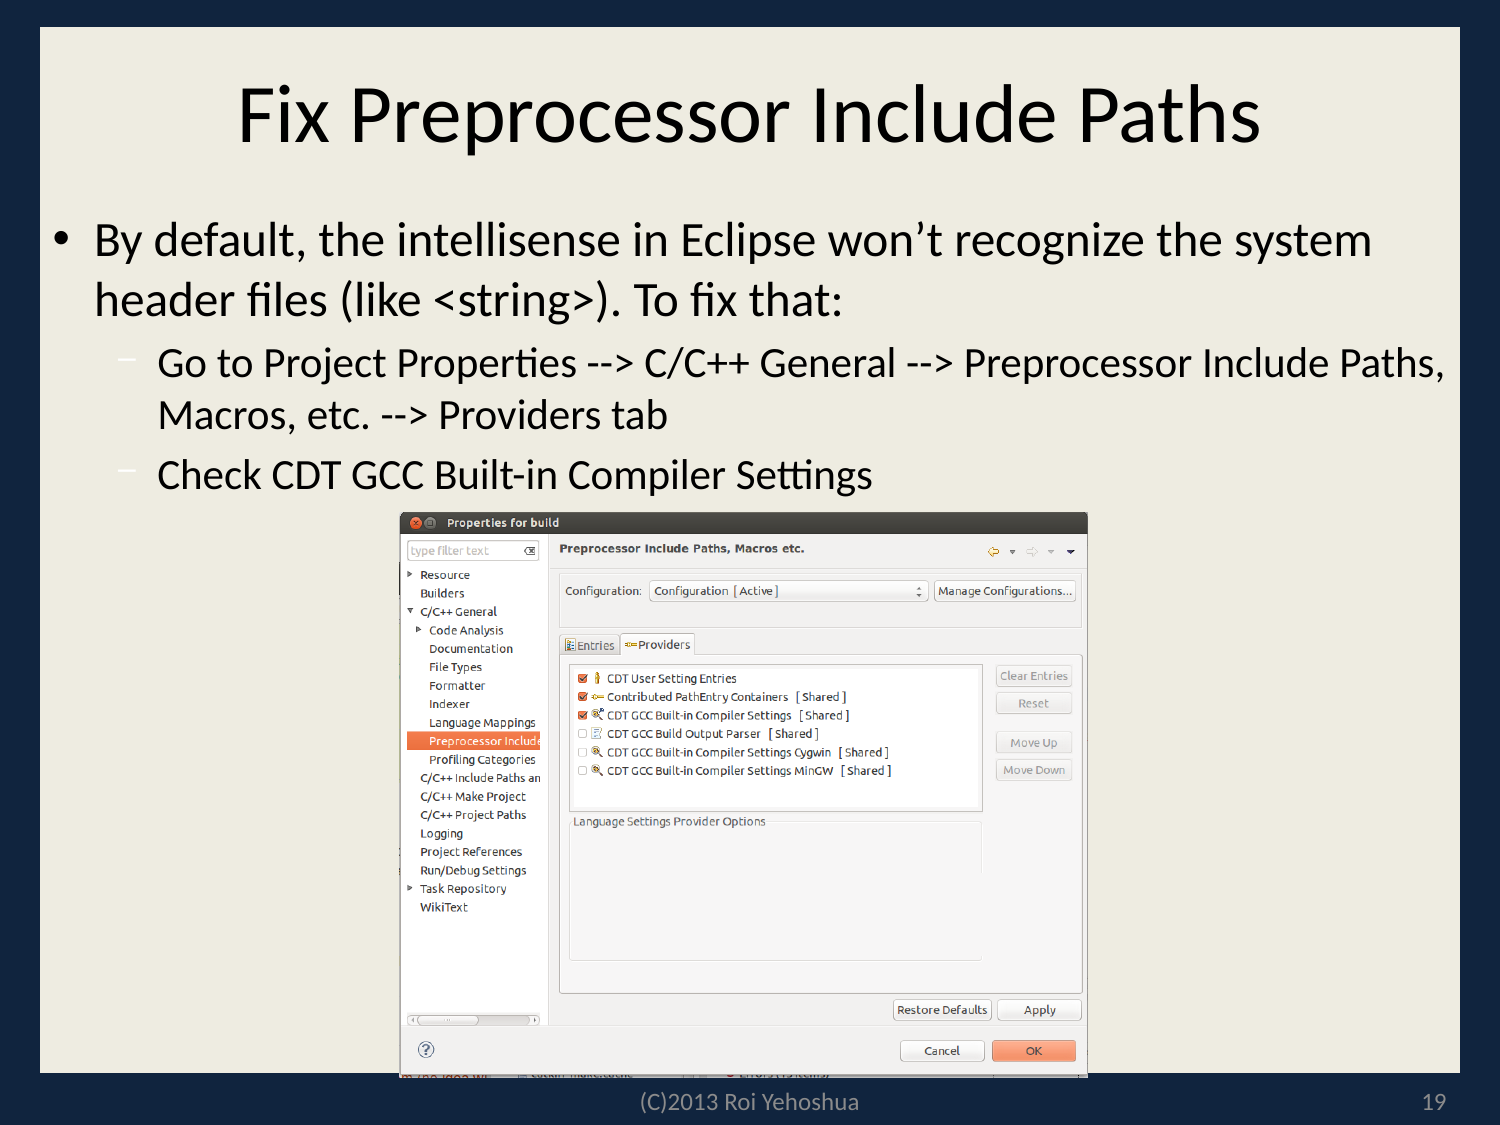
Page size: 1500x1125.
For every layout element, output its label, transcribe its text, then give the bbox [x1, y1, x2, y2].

list By default, the intellisense in Eclipse won’t recognize the system header files (like <string>). To fix that: Go to Project Properties --> C/C++ General --> Preprocessor Include Paths, Macros, etc. --> Providers tab Check CDT GCC Built-in Compiler Settings [37, 200, 1463, 513]
slide_number <number> [1111, 1074, 1462, 1125]
footer (C)2013 Roi Yehoshua [512, 1074, 988, 1125]
picture [399, 513, 1088, 1078]
title Fix Preprocessor Include Paths [37, 31, 1463, 188]
